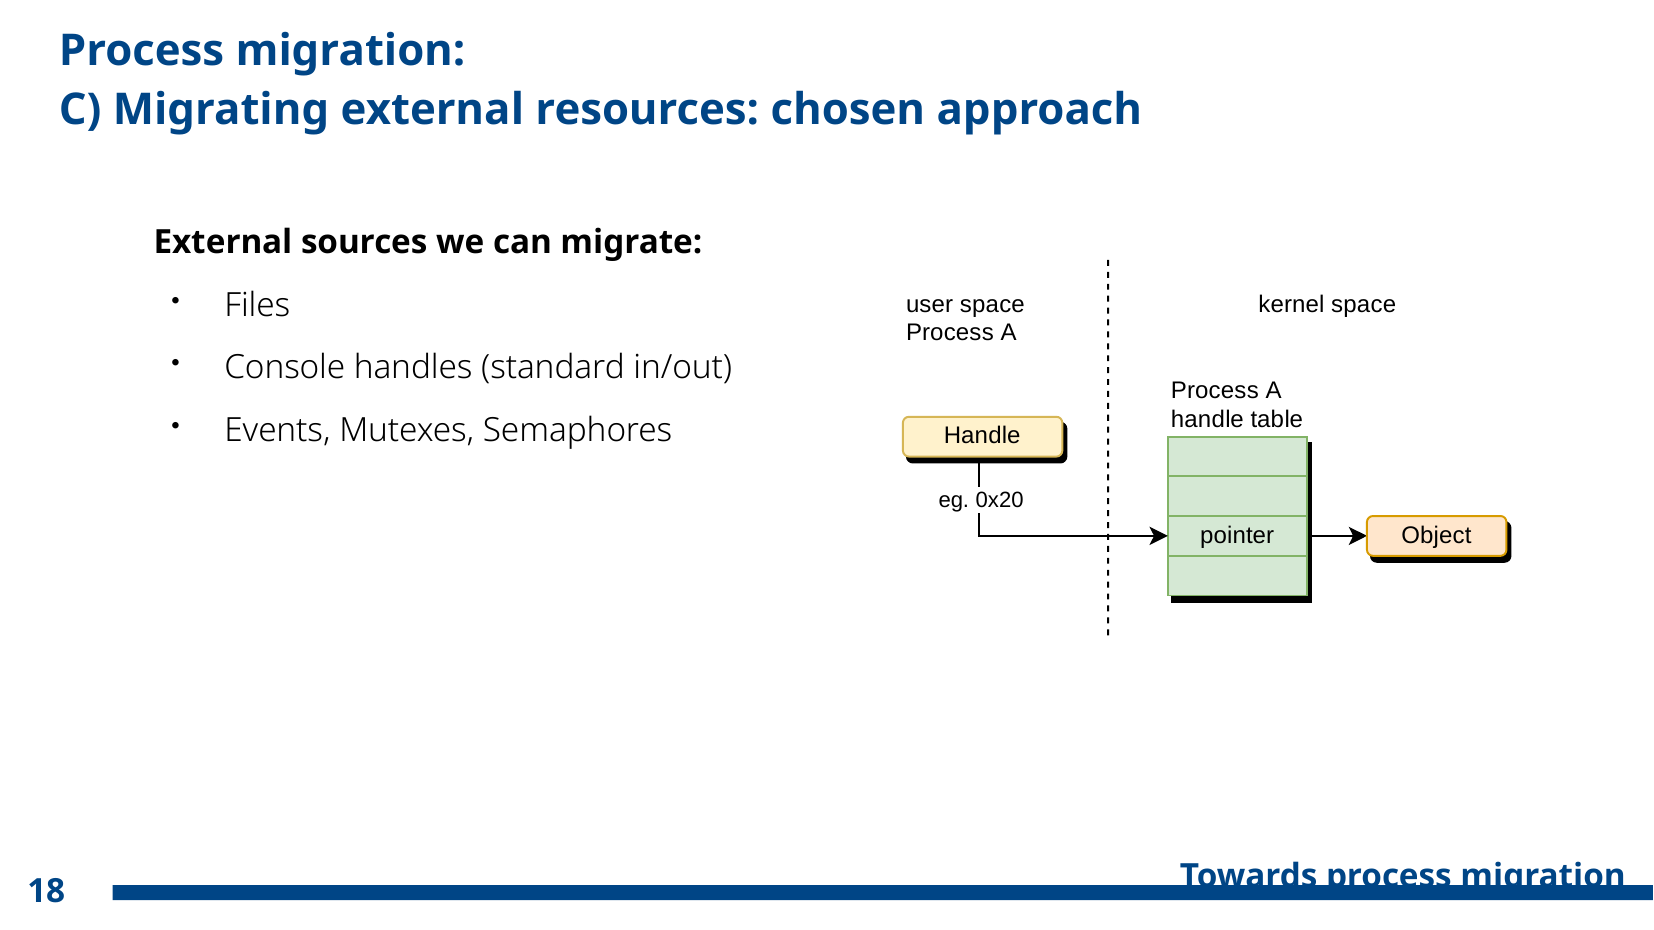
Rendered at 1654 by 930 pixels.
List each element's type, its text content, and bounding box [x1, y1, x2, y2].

title Process migration: C) Migrating external resources: chosen approach [58, 26, 1594, 138]
chart [900, 255, 1531, 666]
list External sources we can migrate: Files Console handles (standard in/out) Events, Mutexes, Semaphores [82, 217, 1571, 757]
